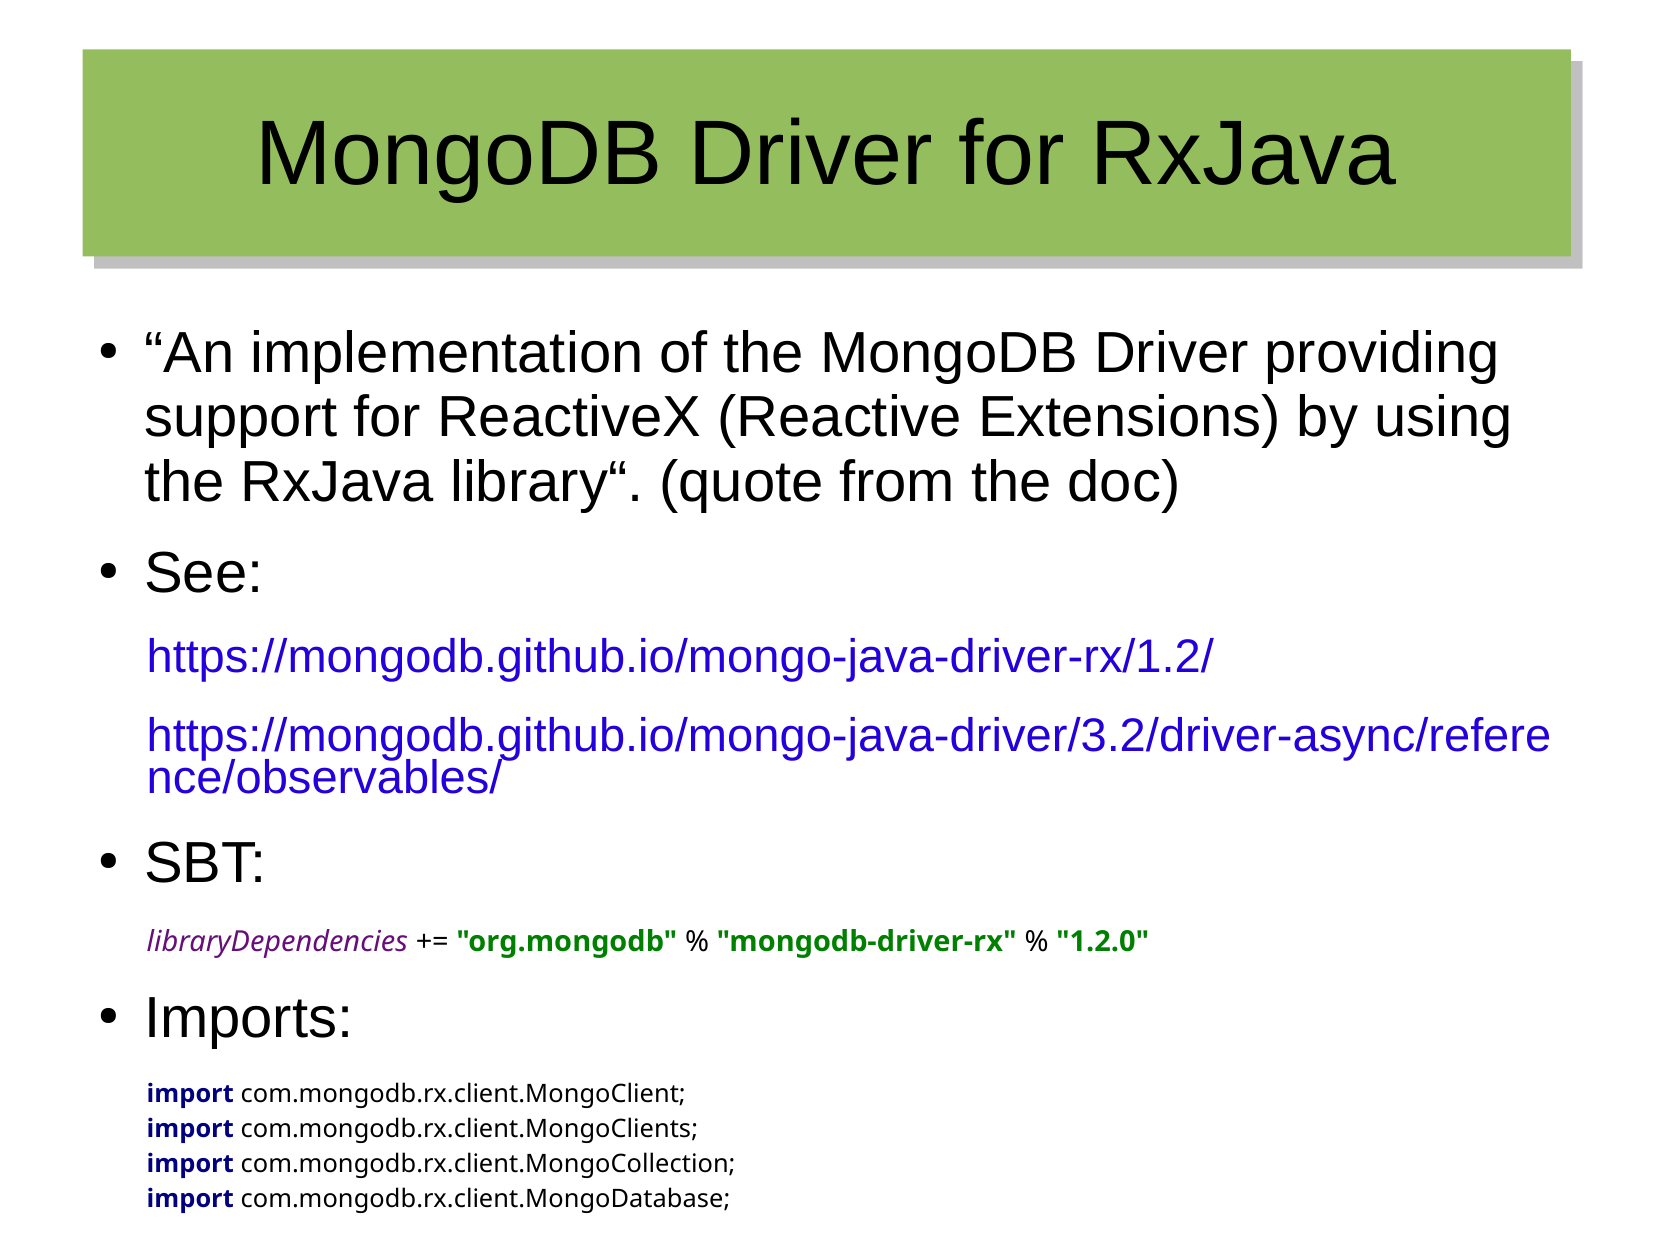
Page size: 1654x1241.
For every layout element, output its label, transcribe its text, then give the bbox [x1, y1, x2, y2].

title MongoDB Driver for RxJava [82, 49, 1571, 257]
list “An implementation of the MongoDB Driver providing support for ReactiveX (Reactive Extensions) by using the RxJava library“. (quote from the doc) See: https://mongodb.github.io/mongo-java-driver-rx/1.2/ https://mongodb.github.io/mongo-java-driver/3.2/driver-async/reference/observables/ SBT: libraryDependencies += "org.mongodb" % "mongodb-driver-rx" % "1.2.0" Imports: import com.mongodb.rx.client.MongoClient; import com.mongodb.rx.client.MongoClients; import com.mongodb.rx.client.MongoCollection; import com.mongodb.rx.client.MongoDatabase; [82, 319, 1571, 1211]
